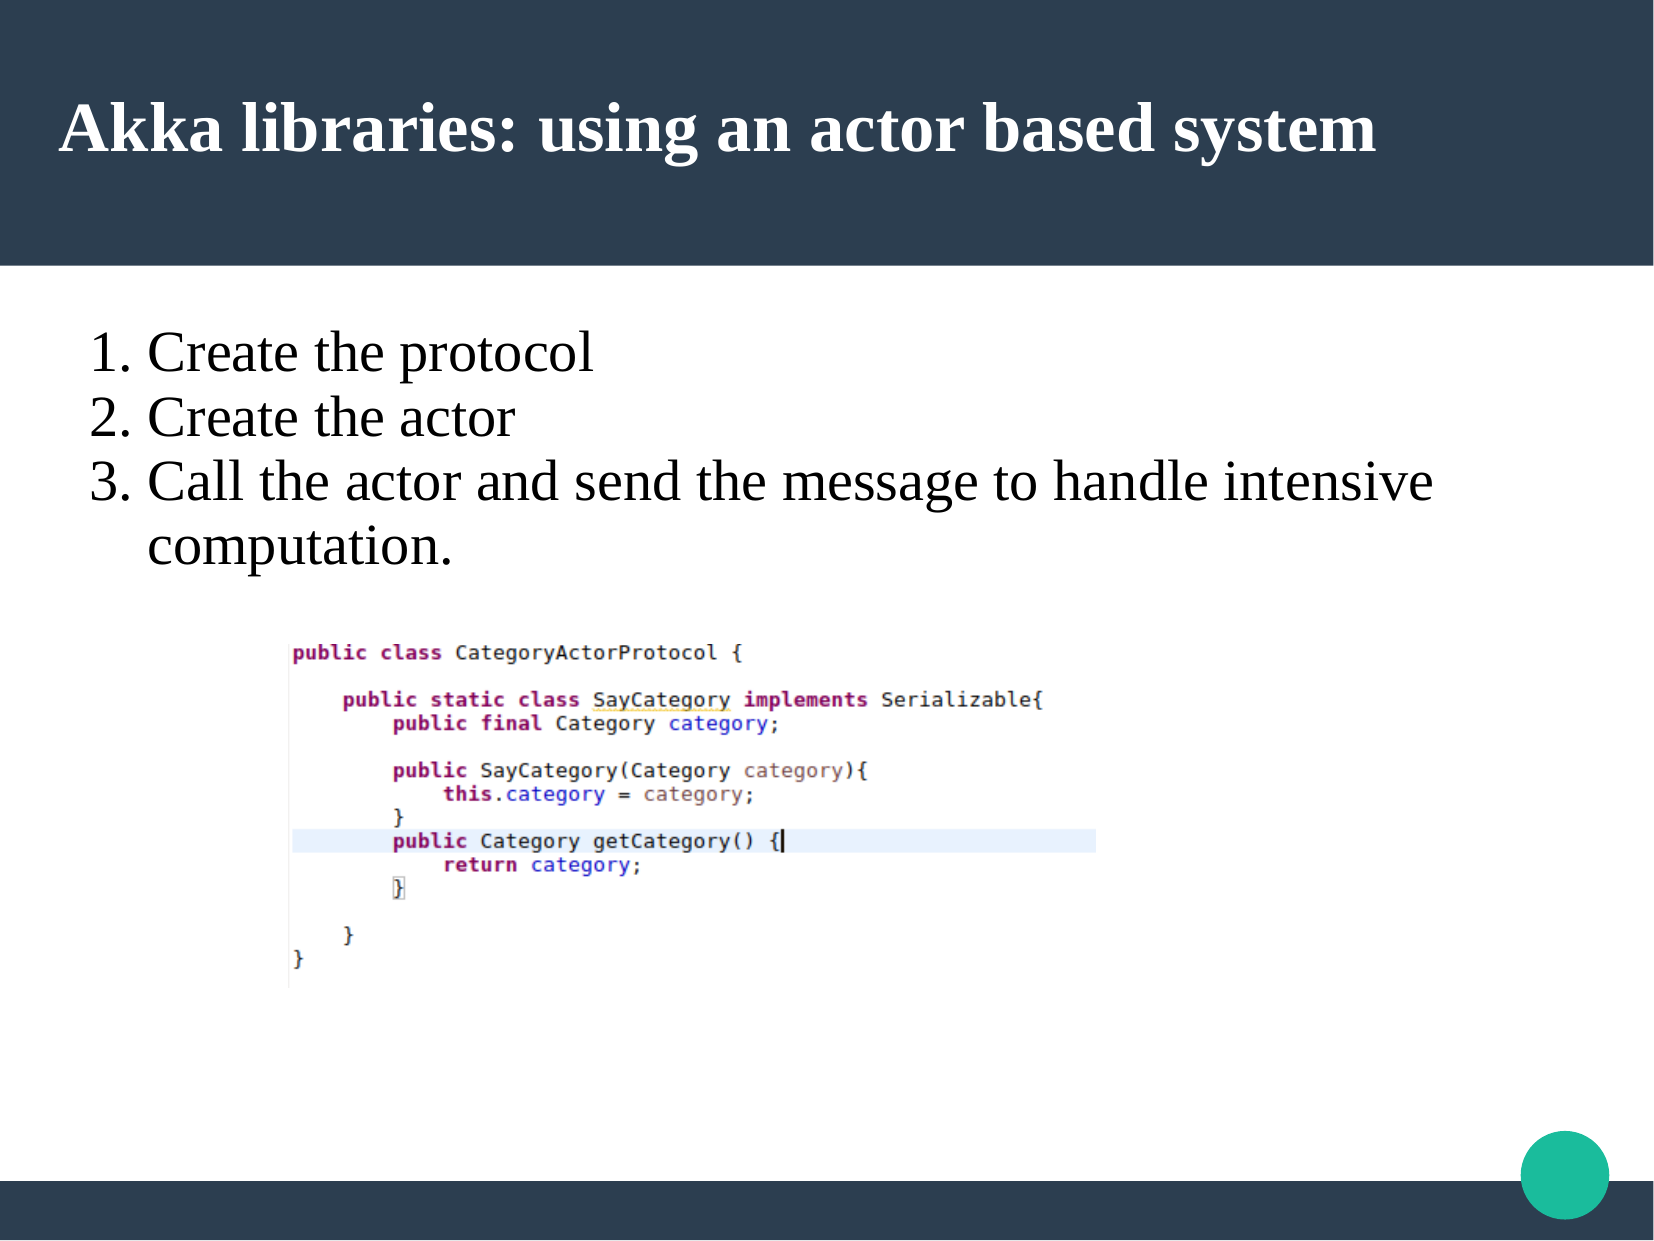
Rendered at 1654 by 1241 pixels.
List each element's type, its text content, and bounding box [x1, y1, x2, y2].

text_box 1. Create the protocol 2. Create the actor 3. Call the actor and send the message to handle intensive computation. [75, 311, 1450, 586]
picture [288, 644, 1096, 988]
title Akka libraries: using an actor based system [59, 49, 1595, 207]
